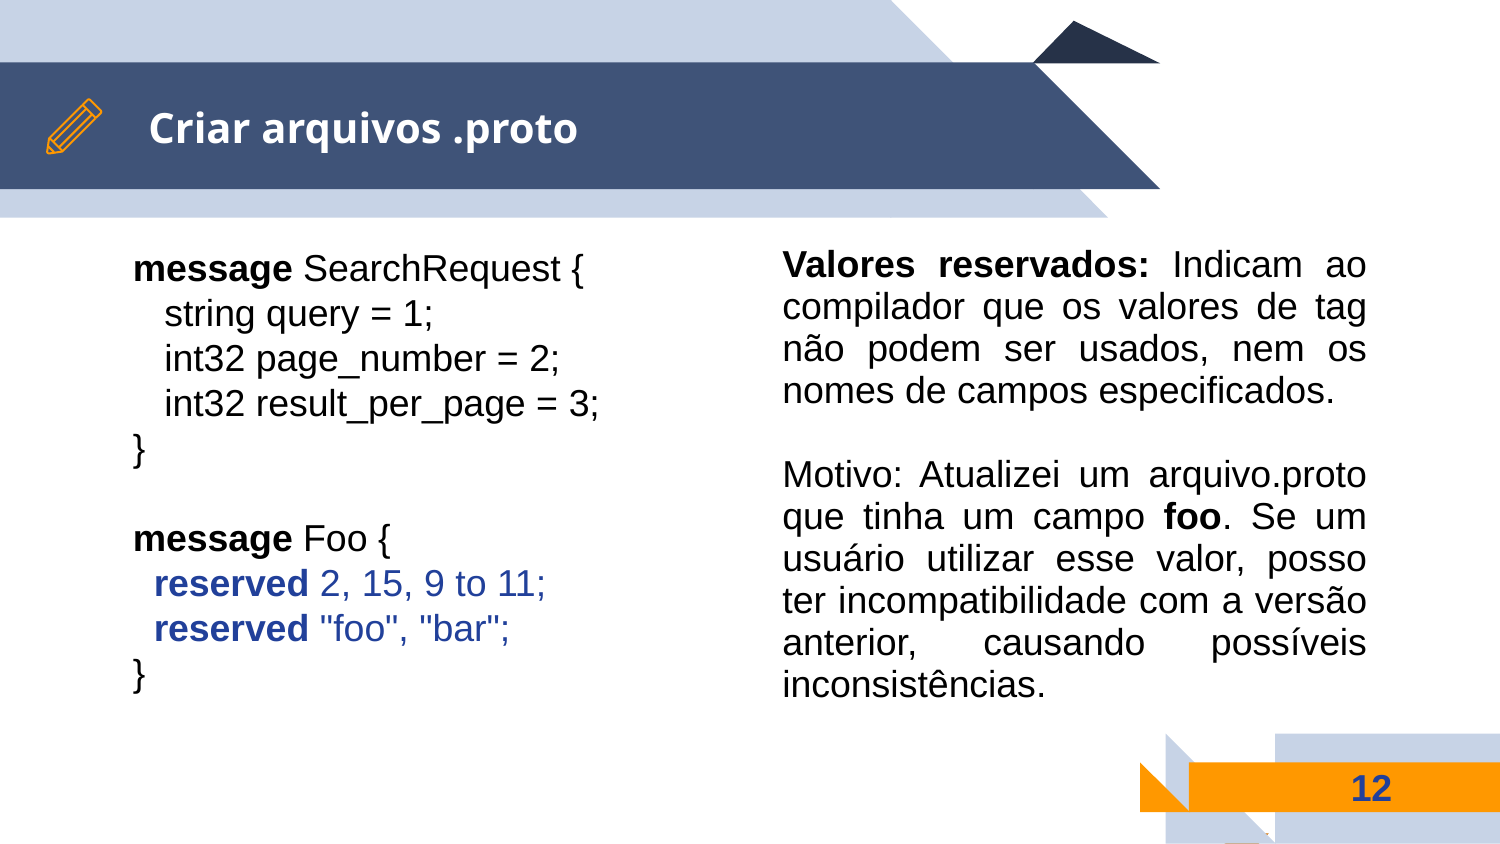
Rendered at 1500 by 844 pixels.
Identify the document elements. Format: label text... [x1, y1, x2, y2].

text_box Criar arquivos .proto [133, 64, 1035, 190]
text_box 12 [1249, 760, 1494, 813]
text_box message SearchRequest { string query = 1; int32 page_number = 2; int32 result_per_page = 3; } message Foo { reserved 2, 15, 9 to 11; reserved "foo", "bar"; } [118, 236, 767, 625]
text_box Valores reservados: Indicam ao compilador que os valores de tag não podem ser usados, nem os nomes de campos especificados. Motivo: Atualizei um arquivo.proto que tinha um campo foo. Se um usuário utilizar esse valor, posso ter incompatibilidade com a versão anterior, causando possíveis inconsistências. [767, 236, 1382, 708]
